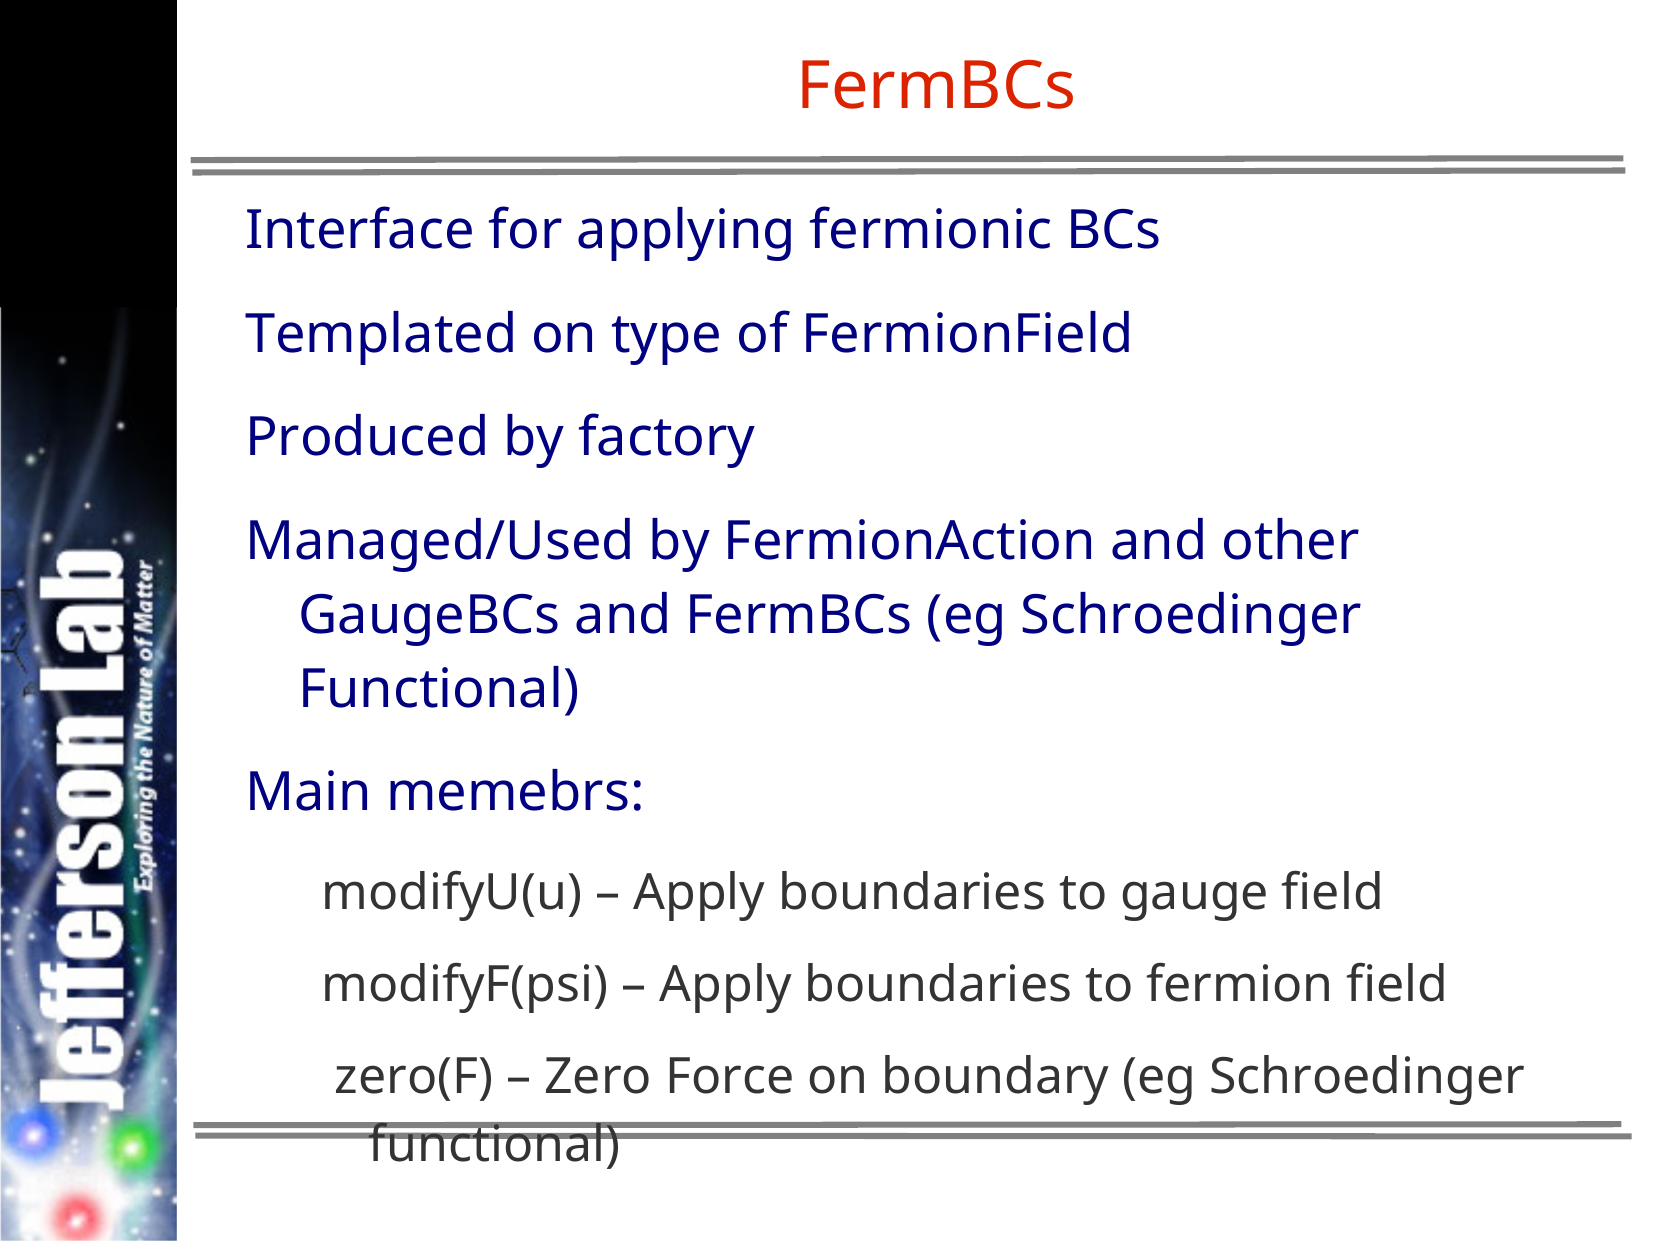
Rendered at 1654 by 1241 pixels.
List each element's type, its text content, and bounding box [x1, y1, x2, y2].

title FermBCs [235, 17, 1638, 149]
list Interface for applying fermionic BCs Templated on type of FermionField Produced by factory Managed/Used by FermionAction and other GaugeBCs and FermBCs (eg Schroedinger Functional) Main memebrs: modifyU(u) – Apply boundaries to gauge field modifyF(psi) – Apply boundaries to fermion field zero(F) – Zero Force on boundary (eg Schroedinger functional) [227, 190, 1628, 1117]
picture [2, 308, 176, 1240]
